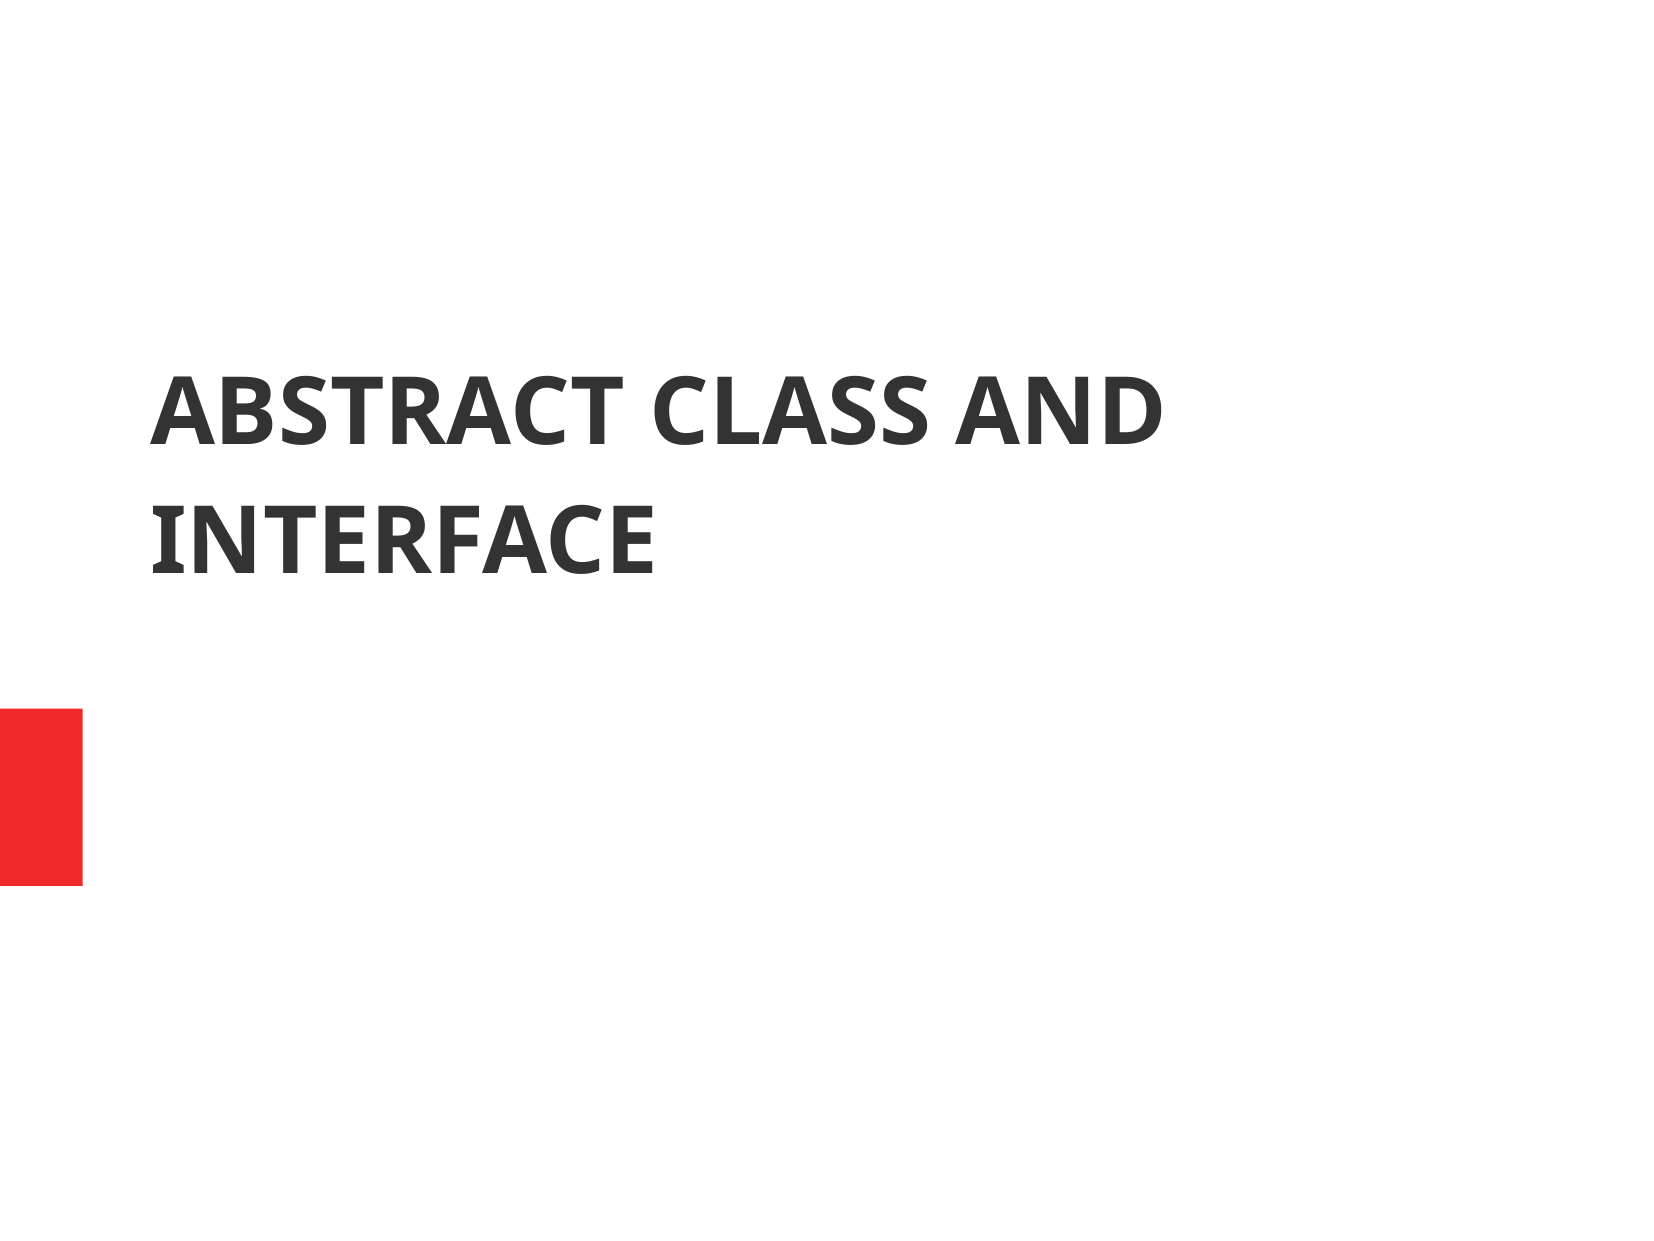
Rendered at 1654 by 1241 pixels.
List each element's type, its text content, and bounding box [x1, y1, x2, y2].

title ABSTRACT CLASS AND INTERFACE [150, 285, 1556, 661]
